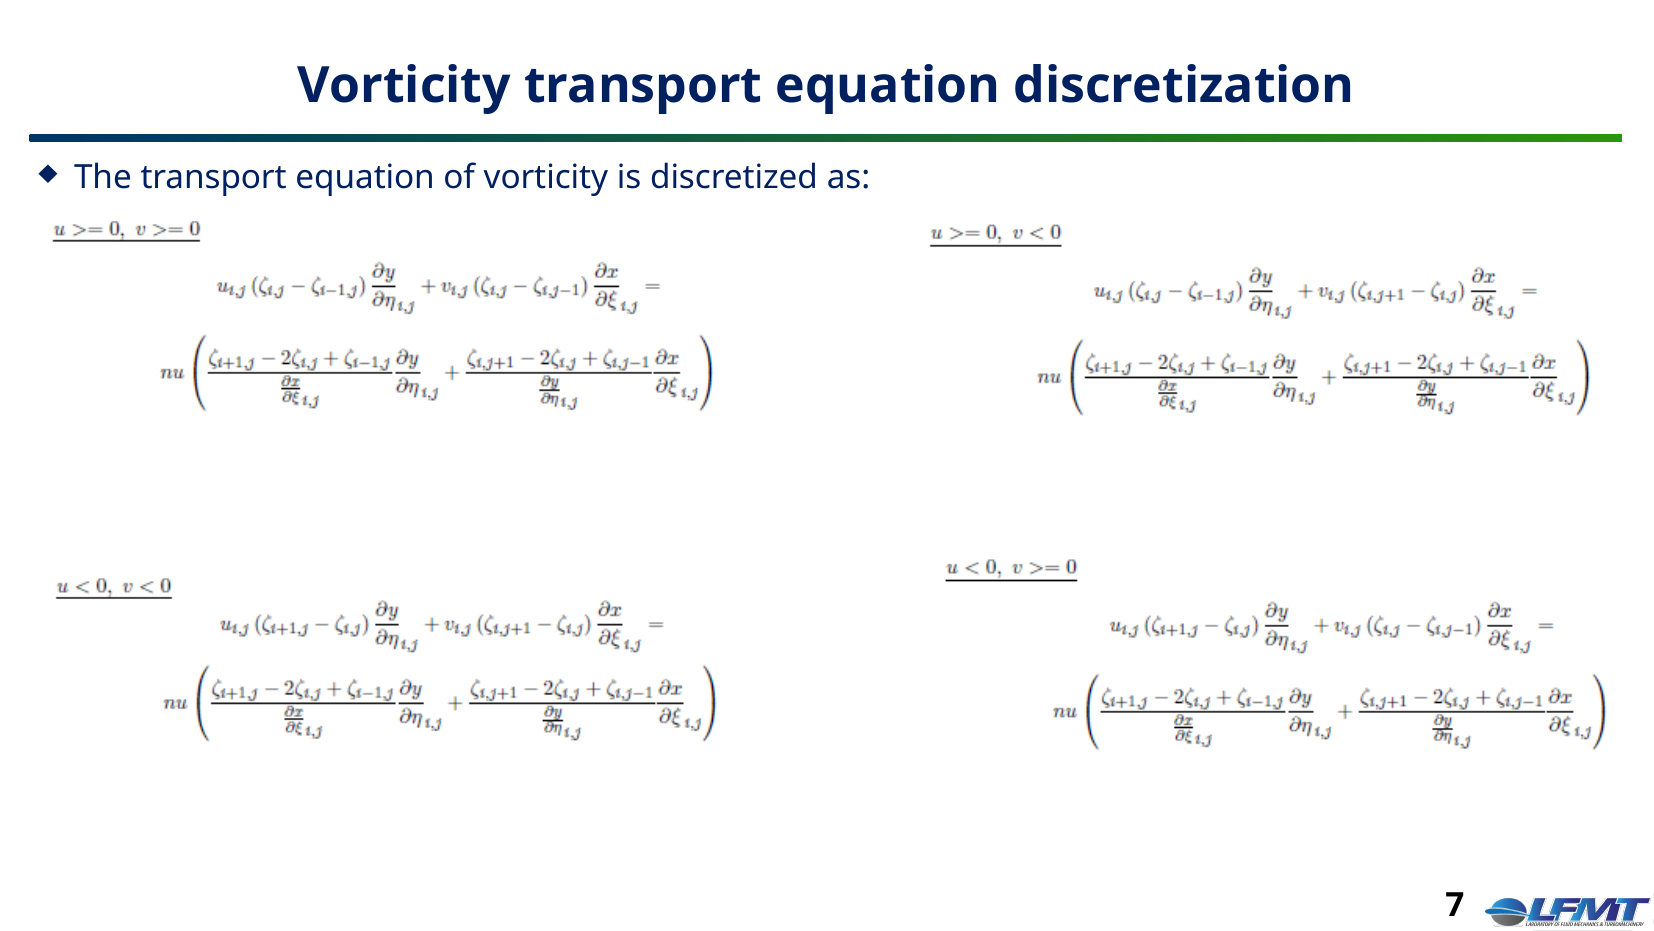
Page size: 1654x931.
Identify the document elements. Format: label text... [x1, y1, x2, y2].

picture [1485, 893, 1651, 931]
picture [921, 214, 1612, 449]
text_box [1525, 886, 1654, 931]
picture [935, 555, 1619, 777]
picture [47, 566, 726, 761]
slide_number <αριθμός> [1093, 880, 1480, 931]
text_box The transport equation of vorticity is discretized as: [24, 108, 1625, 249]
picture [47, 212, 721, 429]
title Vorticity transport equation discretization [28, 34, 1625, 108]
